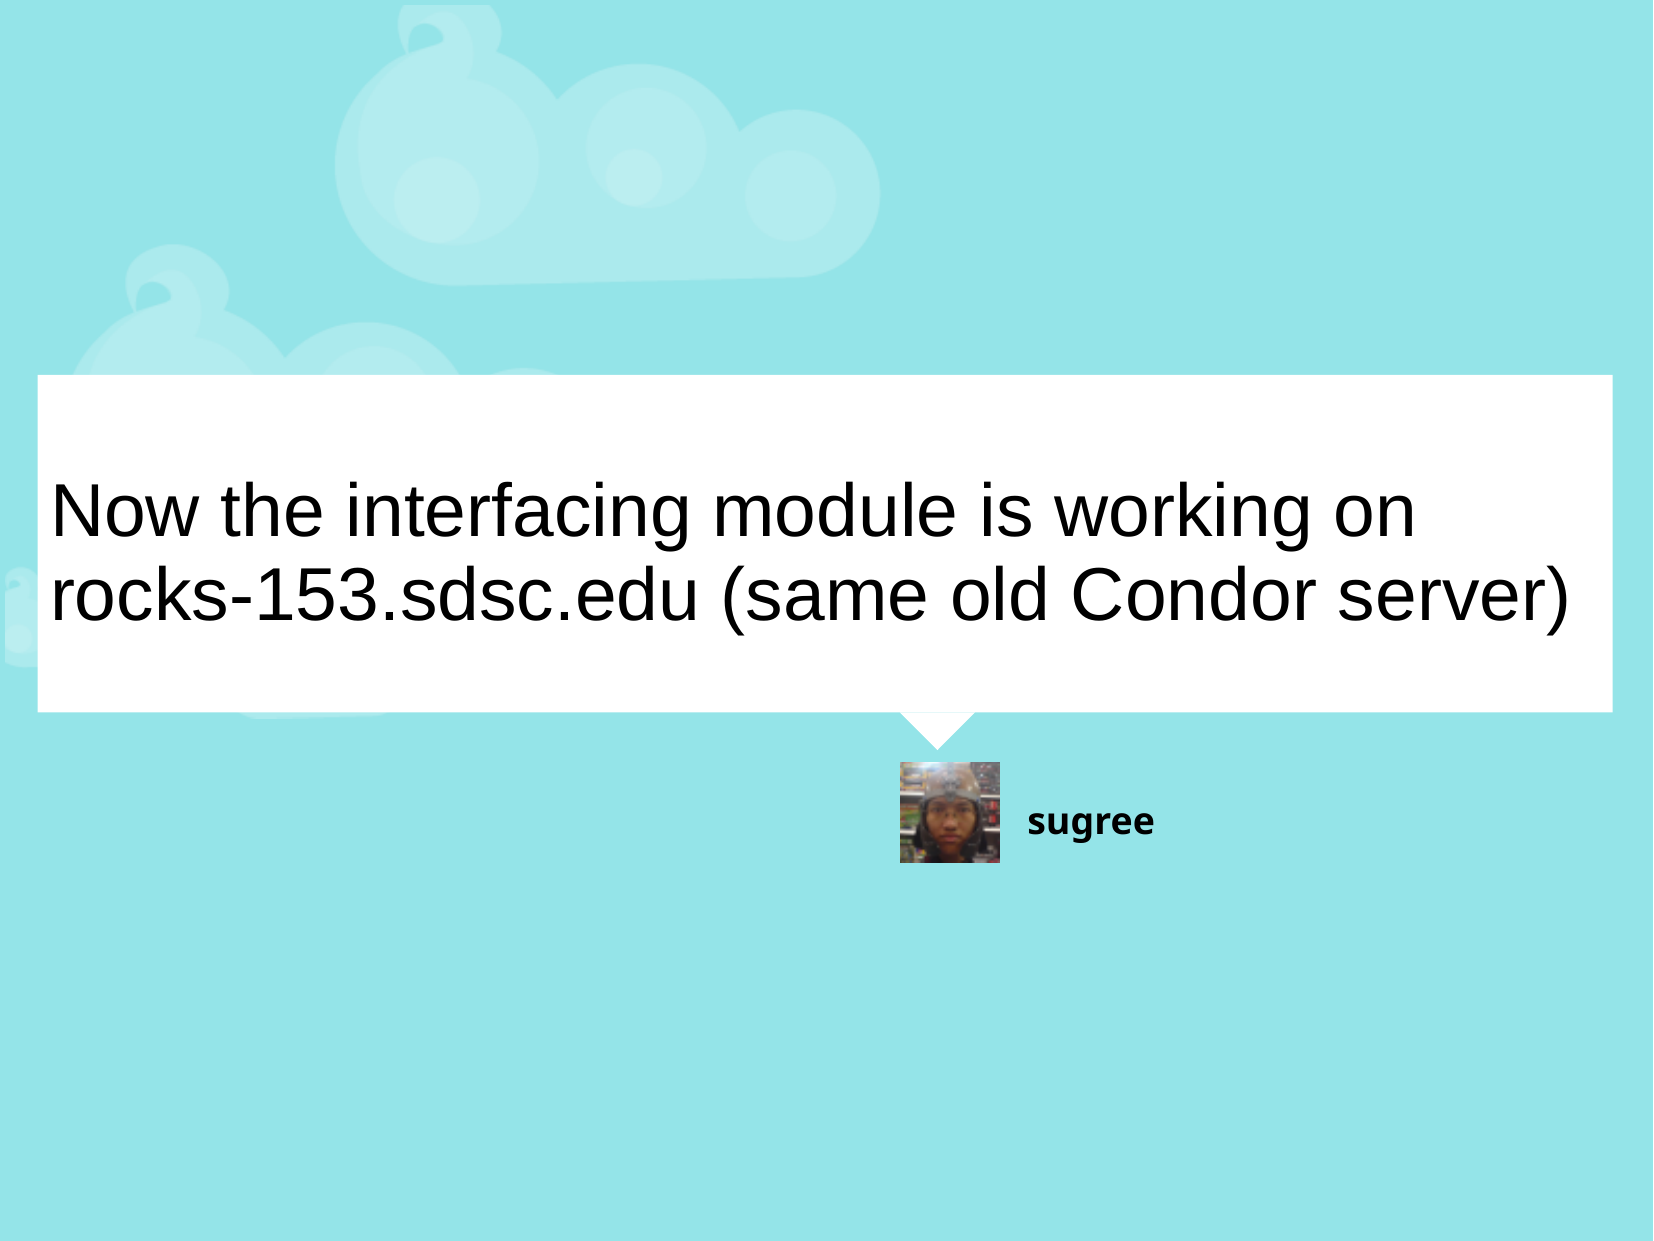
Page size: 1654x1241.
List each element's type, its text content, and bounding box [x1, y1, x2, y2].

picture [900, 762, 1000, 863]
picture [5, 5, 894, 719]
title Now the interfacing module is working on rocks-153.sdsc.edu (same old Condor server) [49, 400, 1576, 706]
